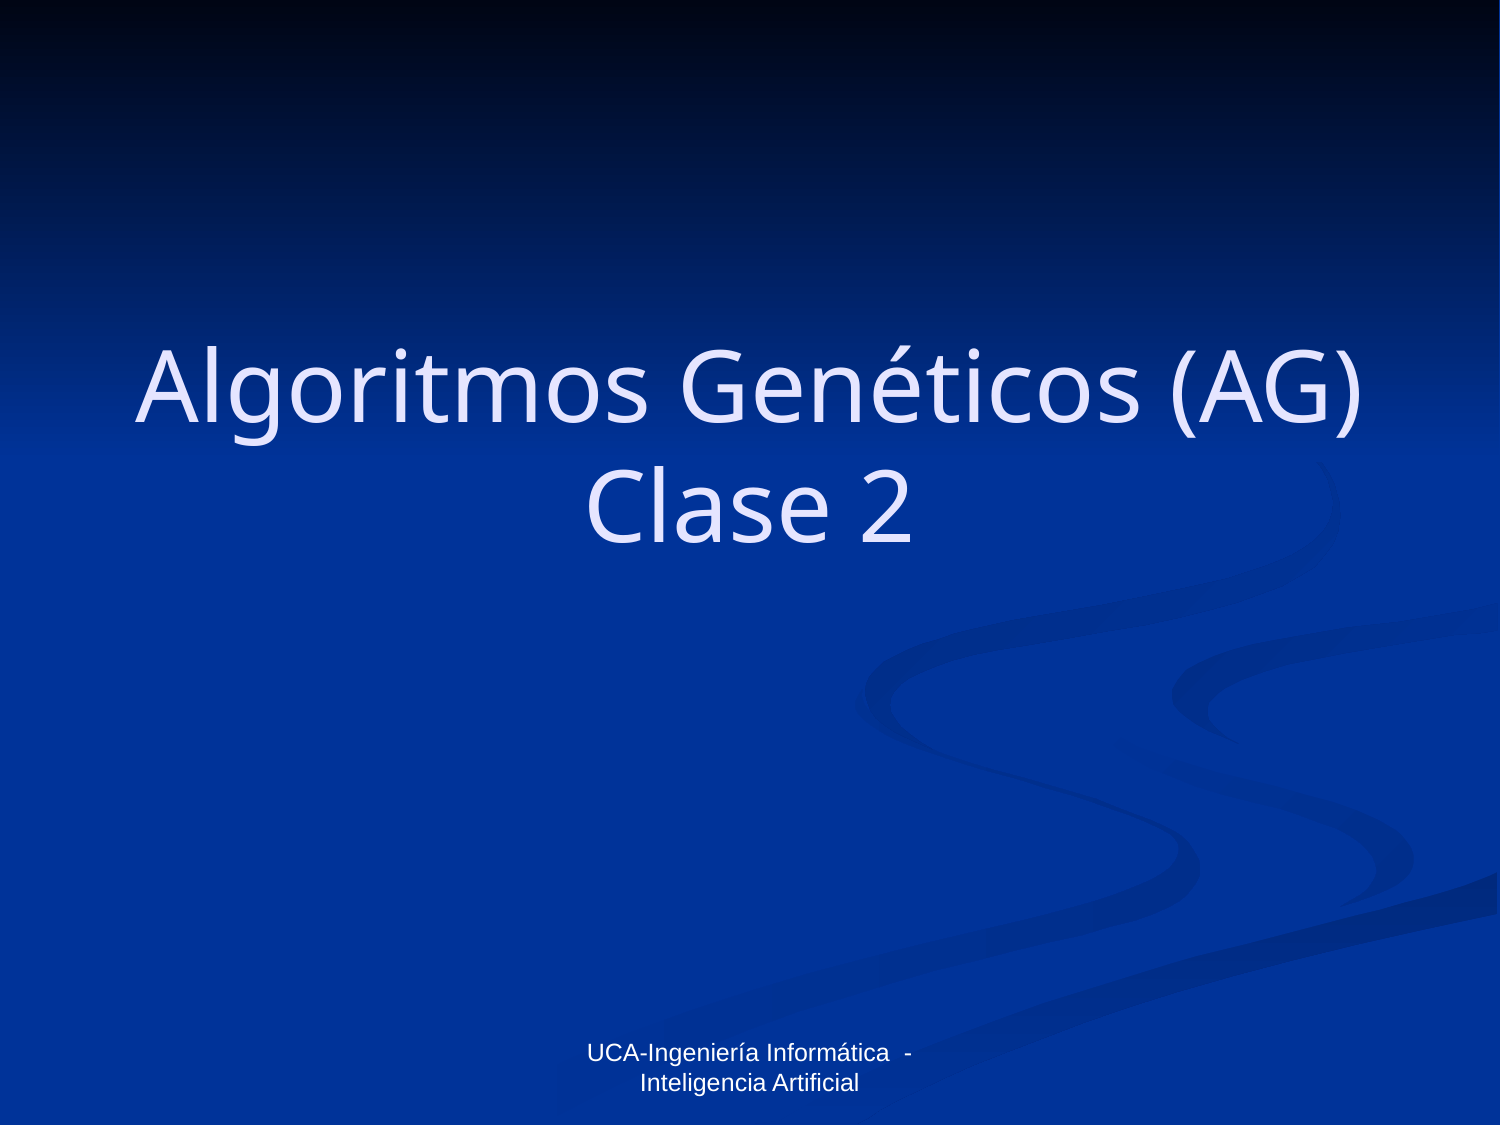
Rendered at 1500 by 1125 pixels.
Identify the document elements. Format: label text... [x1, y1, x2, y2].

footer UCA-Ingeniería Informática - Inteligencia Artificial [512, 1025, 988, 1104]
title Algoritmos Genéticos (AG) Clase 2 [112, 284, 1388, 600]
